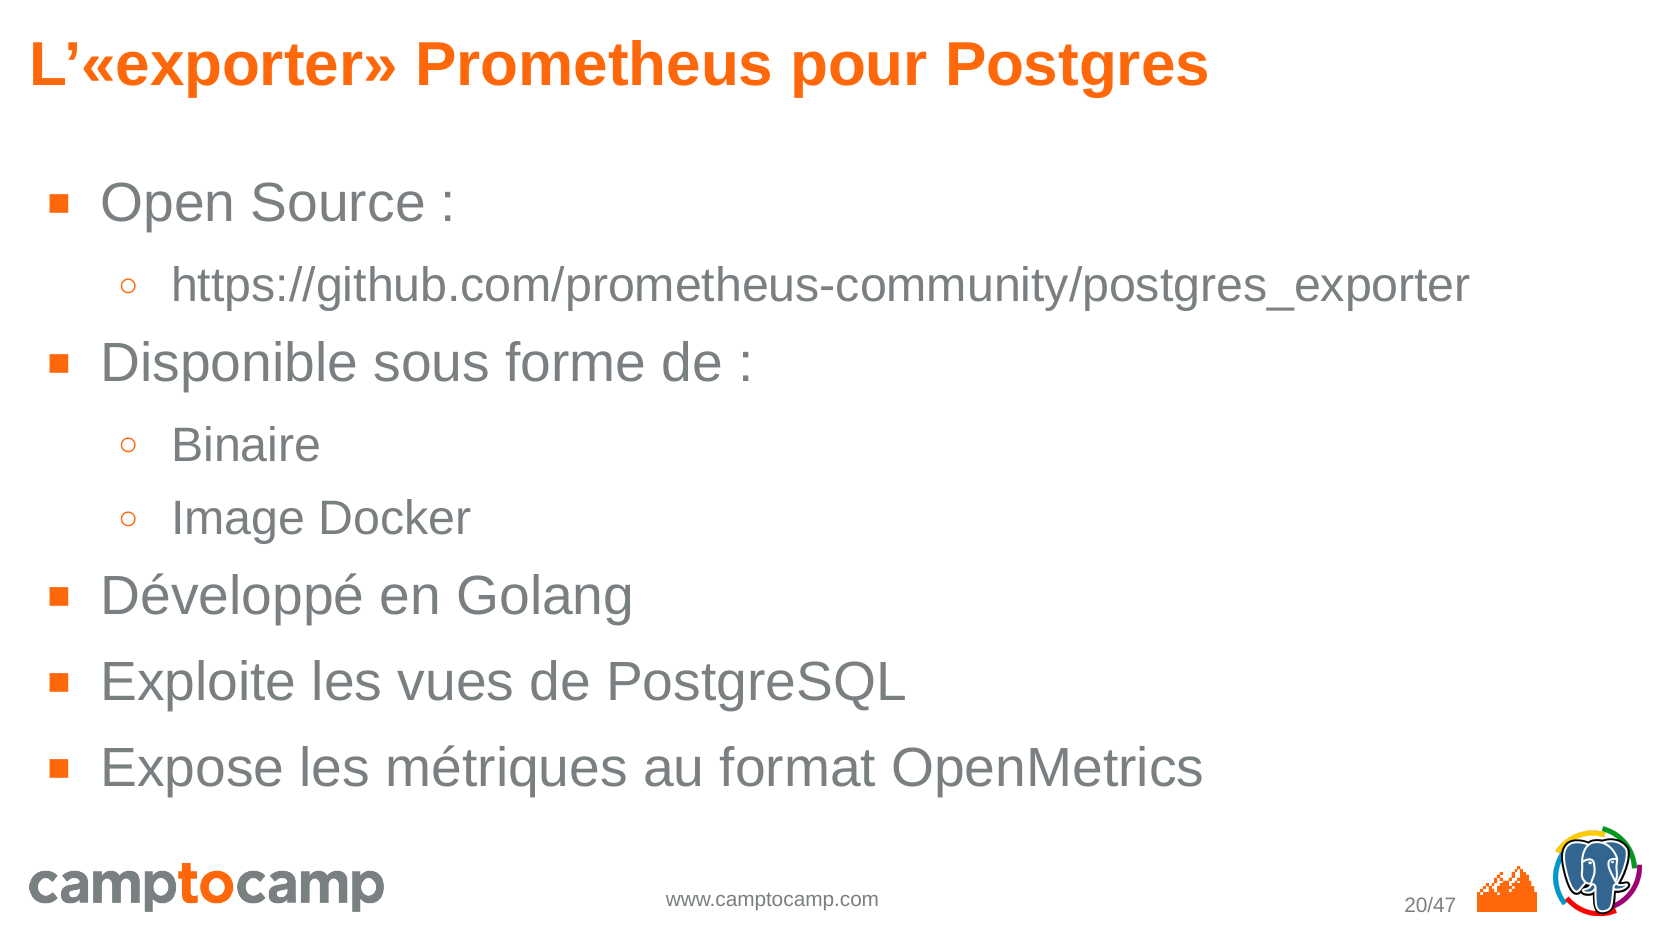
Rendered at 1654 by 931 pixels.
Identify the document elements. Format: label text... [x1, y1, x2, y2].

list Open Source : https://github.com/prometheus-community/postgres_exporter Disponible sous forme de : Binaire Image Docker Développé en Golang Exploite les vues de PostgreSQL Expose les métriques au format OpenMetrics [29, 171, 1625, 827]
picture [1477, 866, 1537, 912]
title L’«exporter» Prometheus pour Postgres [29, 29, 1625, 156]
picture [1553, 826, 1642, 916]
picture [29, 863, 384, 912]
